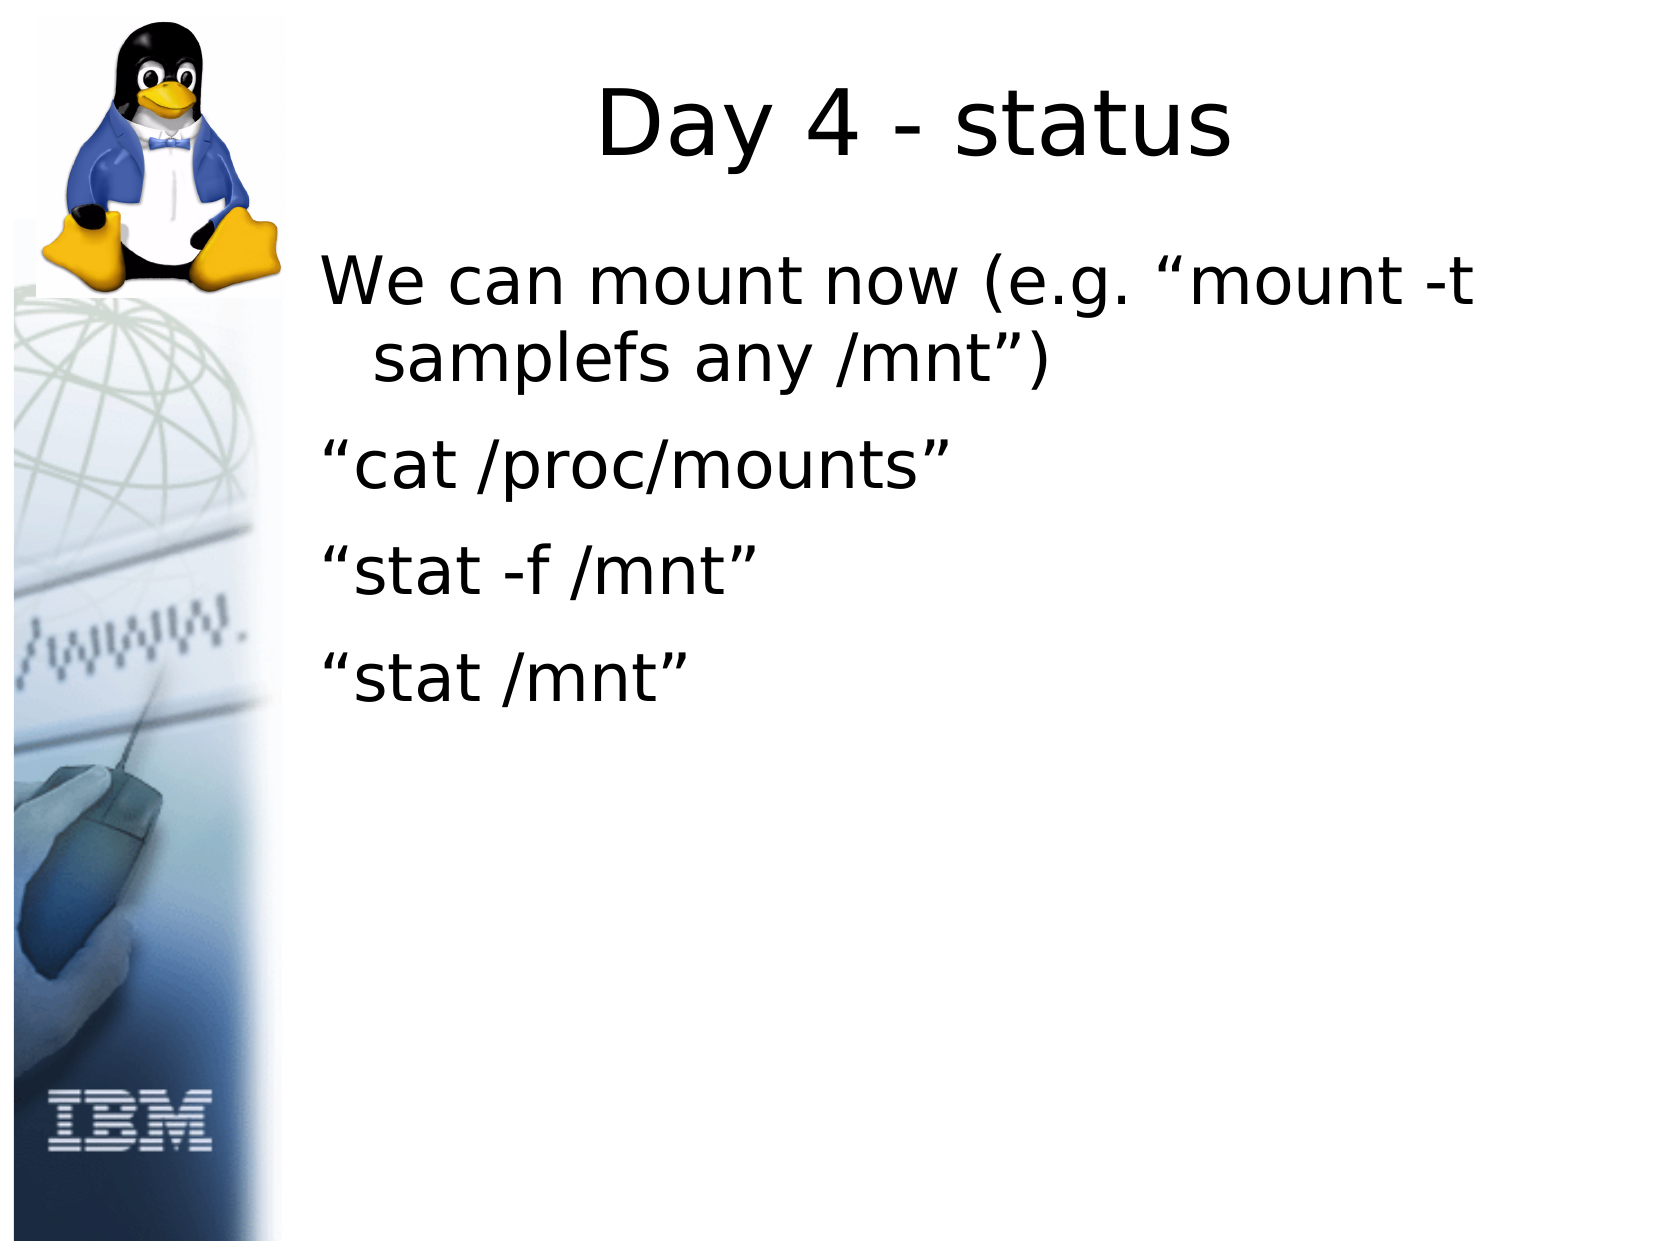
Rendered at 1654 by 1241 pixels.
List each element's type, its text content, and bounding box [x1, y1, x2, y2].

list We can mount now (e.g. “mount -t samplefs any /mnt”) “cat /proc/mounts” “stat -f /mnt” “stat /mnt” [301, 243, 1520, 1182]
title Day 4 - status [301, 39, 1528, 209]
